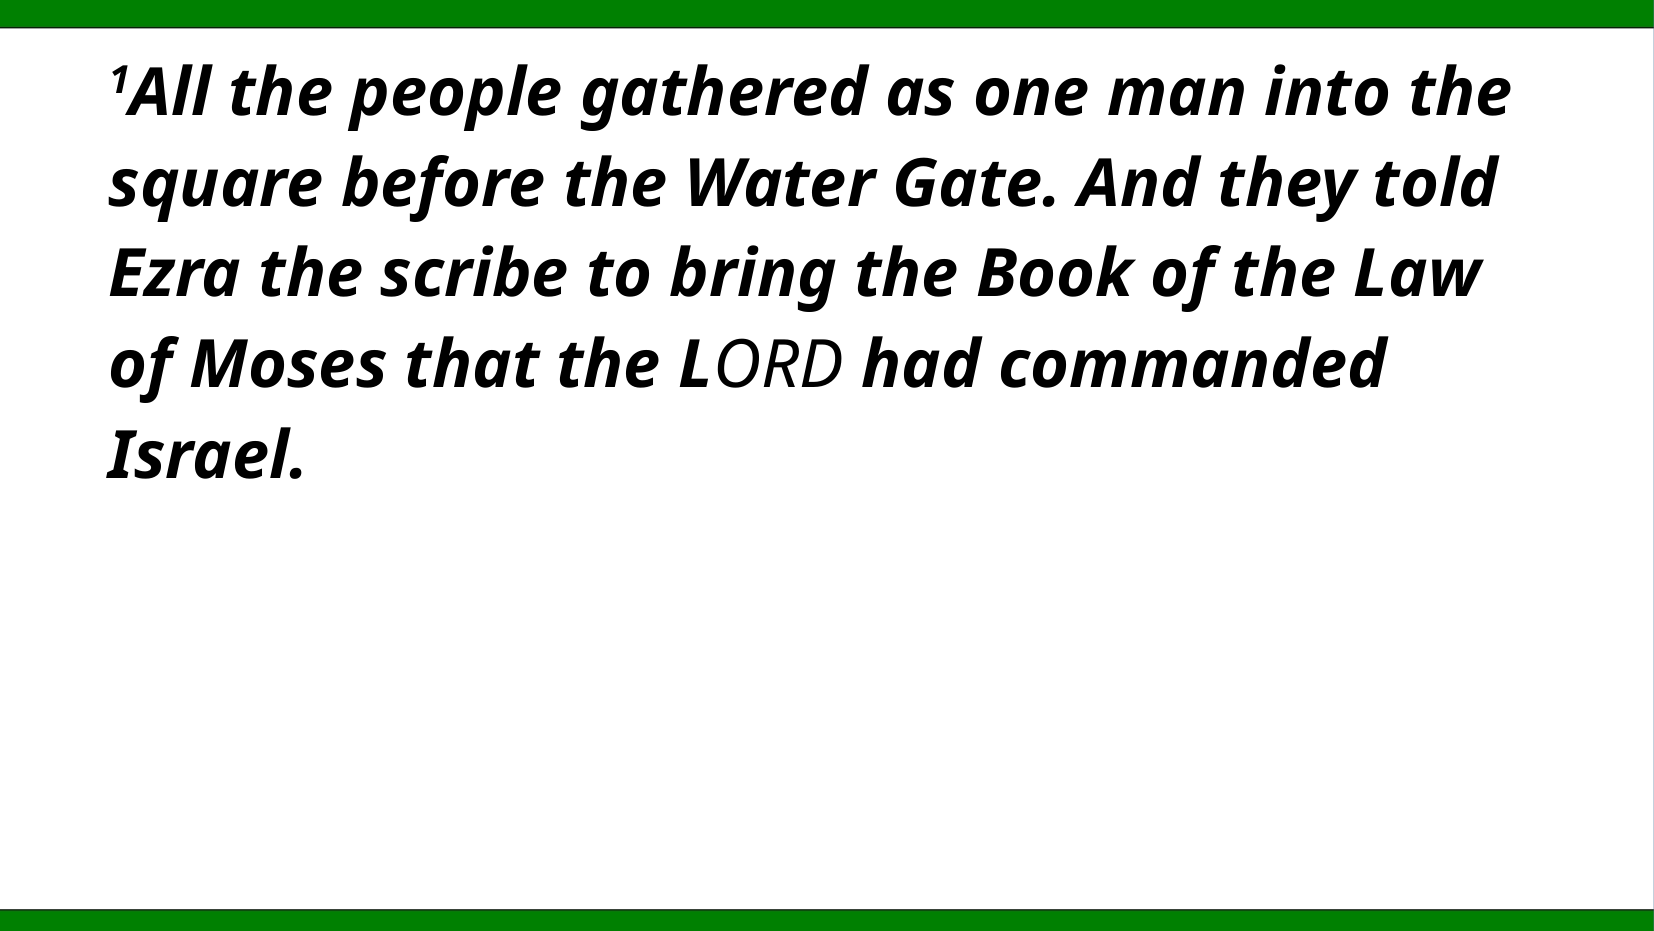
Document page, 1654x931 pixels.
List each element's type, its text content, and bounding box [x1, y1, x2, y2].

picture [0, 0, 1654, 931]
text_box 1All the people gathered as one man into the square before the Water Gate. And they told Ezra the scribe to bring the Book of the Law of Moses that the LORD had commanded Israel. [93, 36, 1564, 407]
